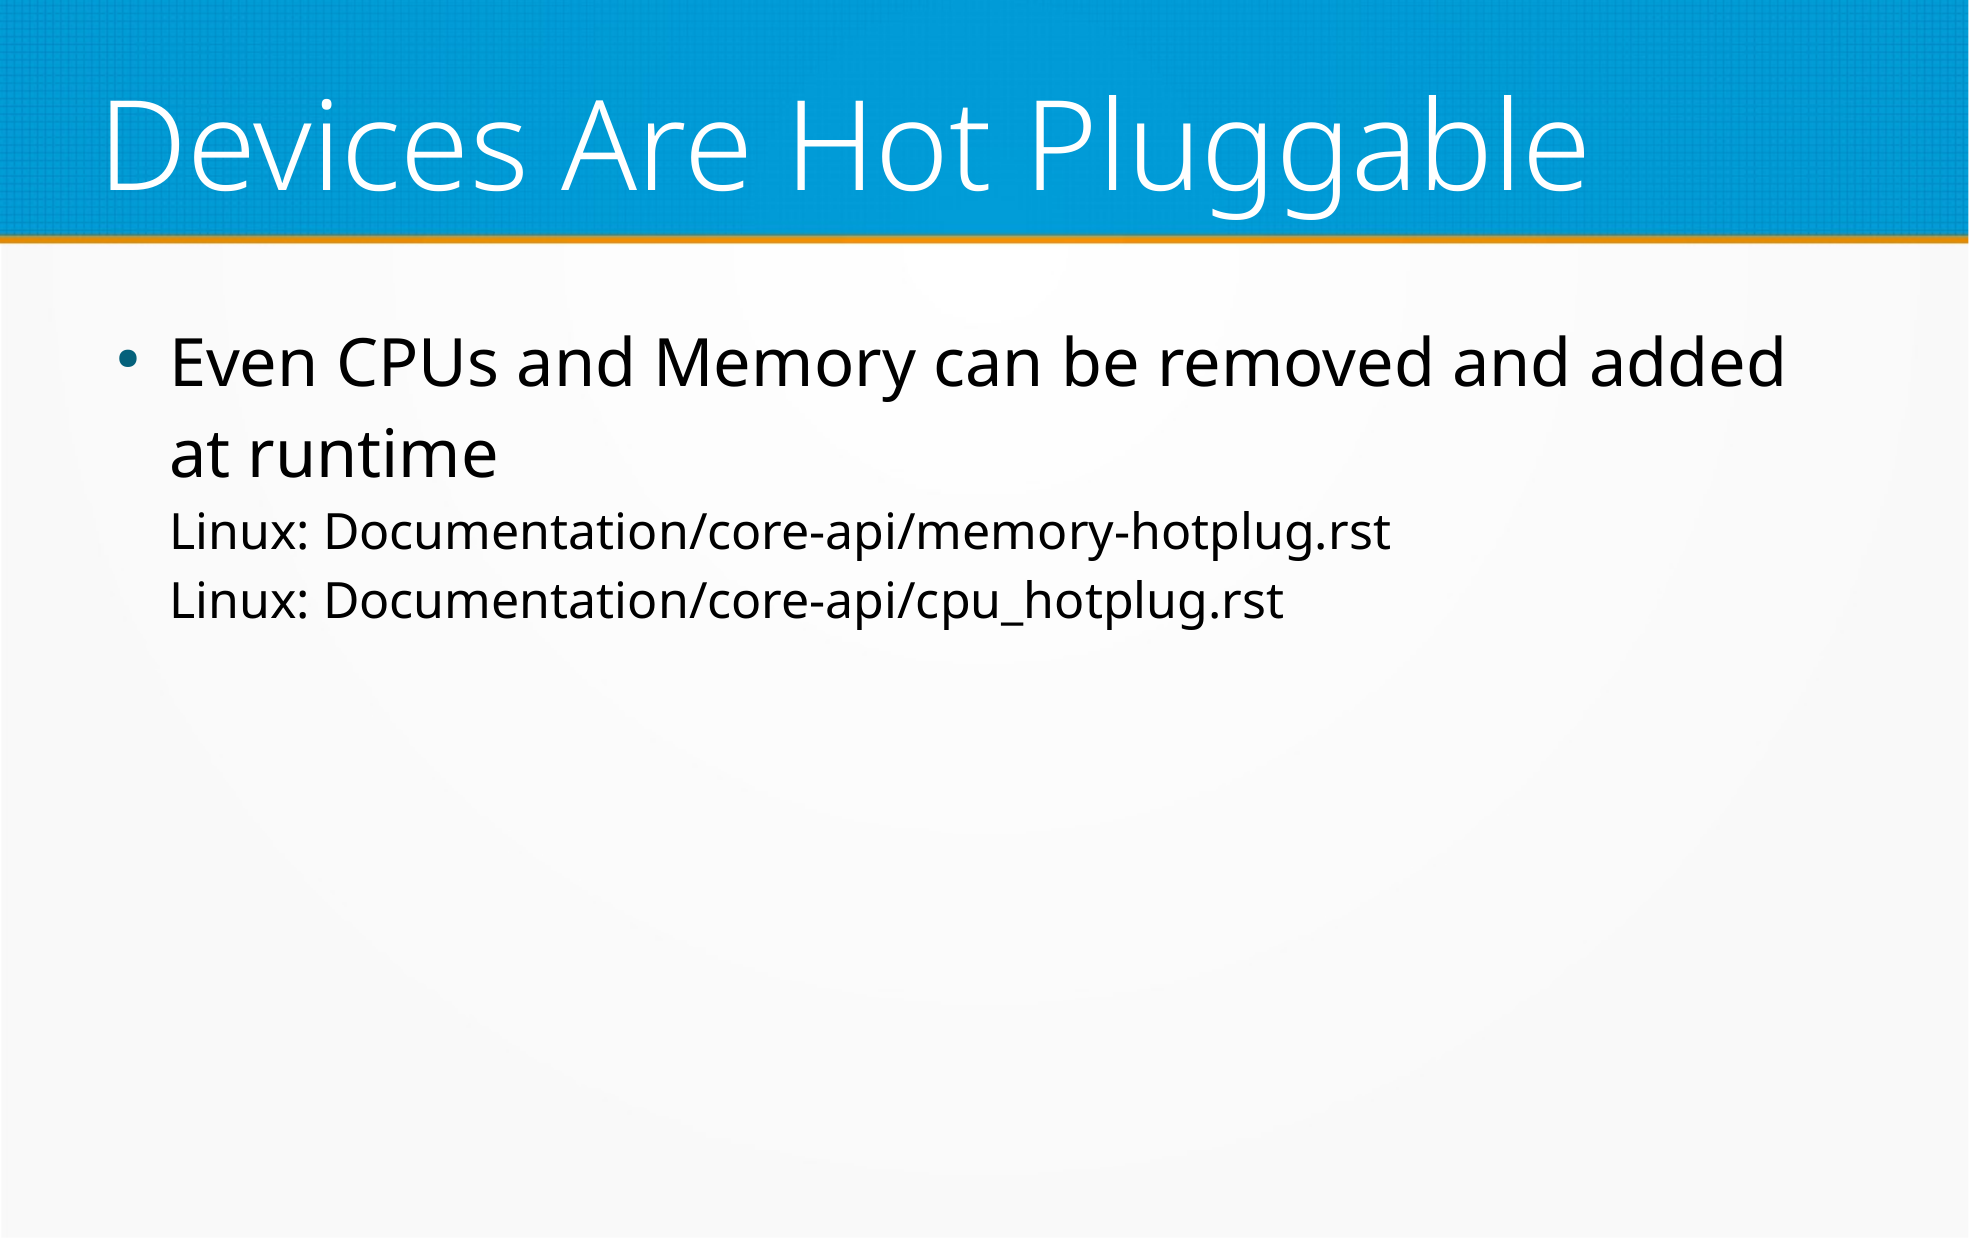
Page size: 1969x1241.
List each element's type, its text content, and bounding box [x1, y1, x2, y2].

title Devices Are Hot Pluggable [98, 19, 1870, 227]
picture [0, 233, 1969, 1241]
list Even CPUs and Memory can be removed and added at runtime Linux: Documentation/core-api/memory-hotplug.rst Linux: Documentation/core-api/cpu_hotplug.rst [98, 315, 1861, 1081]
